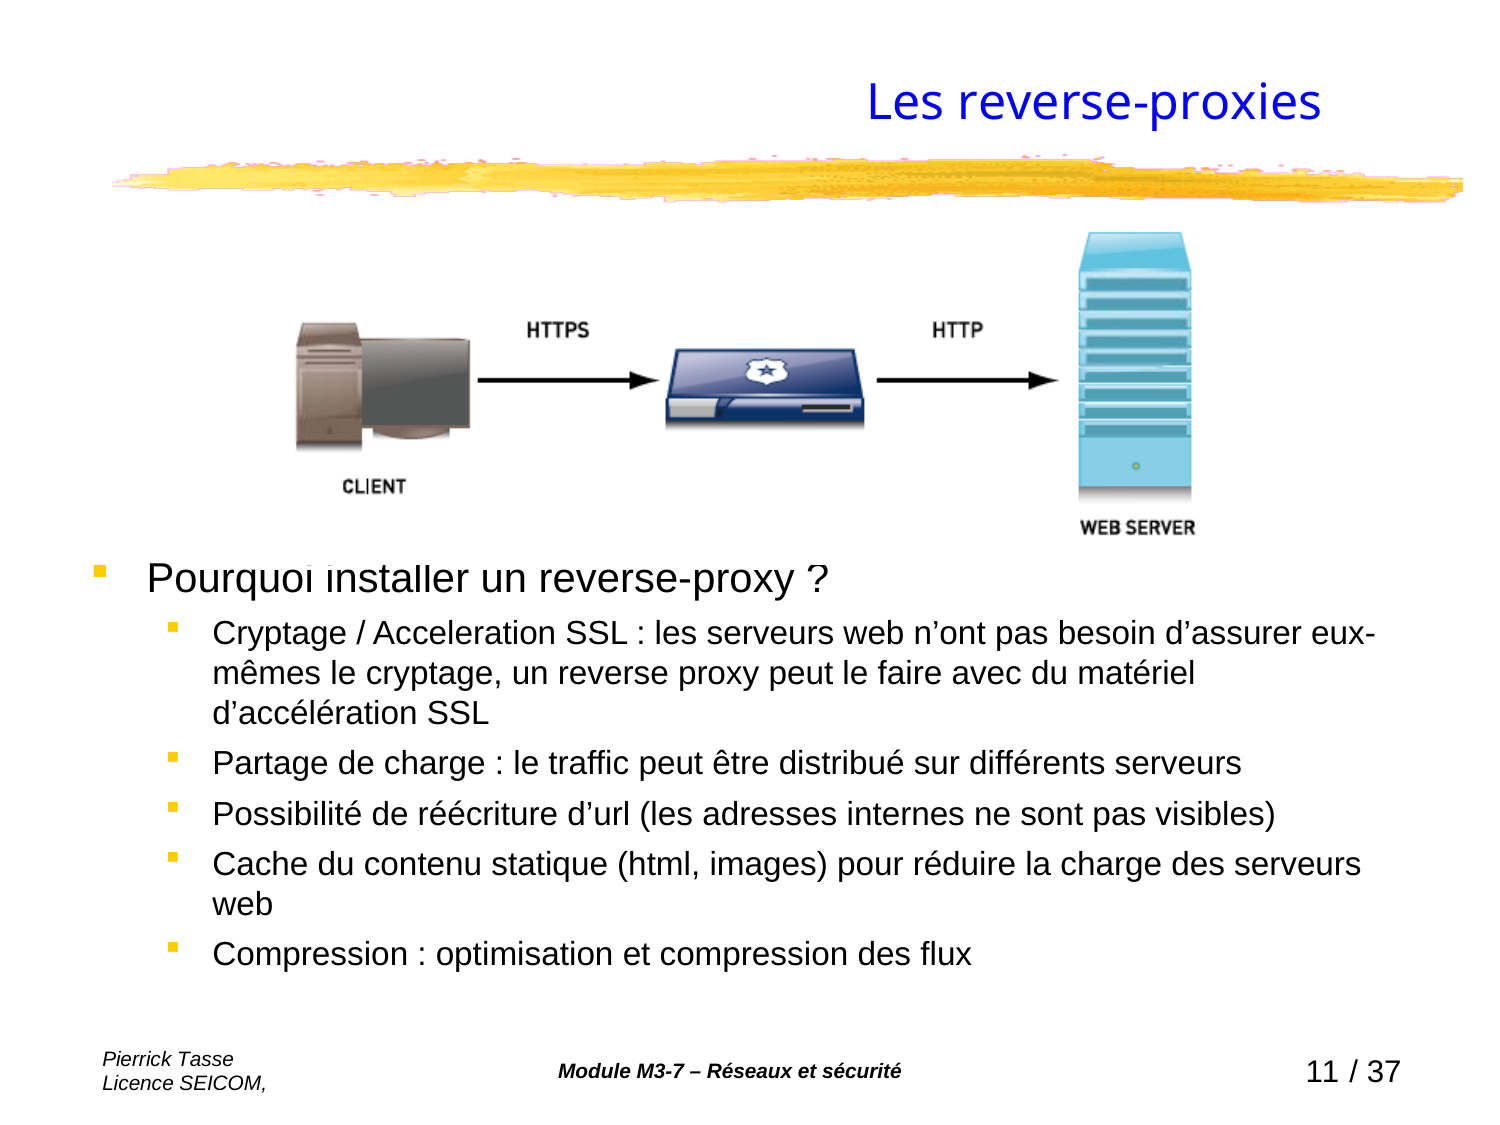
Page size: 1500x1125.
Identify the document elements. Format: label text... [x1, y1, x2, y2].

title Les reverse-proxies [62, 37, 1338, 138]
list Pourquoi installer un reverse-proxy ? Cryptage / Acceleration SSL : les serveurs web n’ont pas besoin d’assurer eux-mêmes le cryptage, un reverse proxy peut le faire avec du matériel d’accélération SSL Partage de charge : le traffic peut être distribué sur différents serveurs Possibilité de réécriture d’url (les adresses internes ne sont pas visibles) Cache du contenu statique (html, images) pour réduire la charge des serveurs web Compression : optimisation et compression des flux [75, 543, 1418, 1028]
picture [112, 149, 1463, 565]
